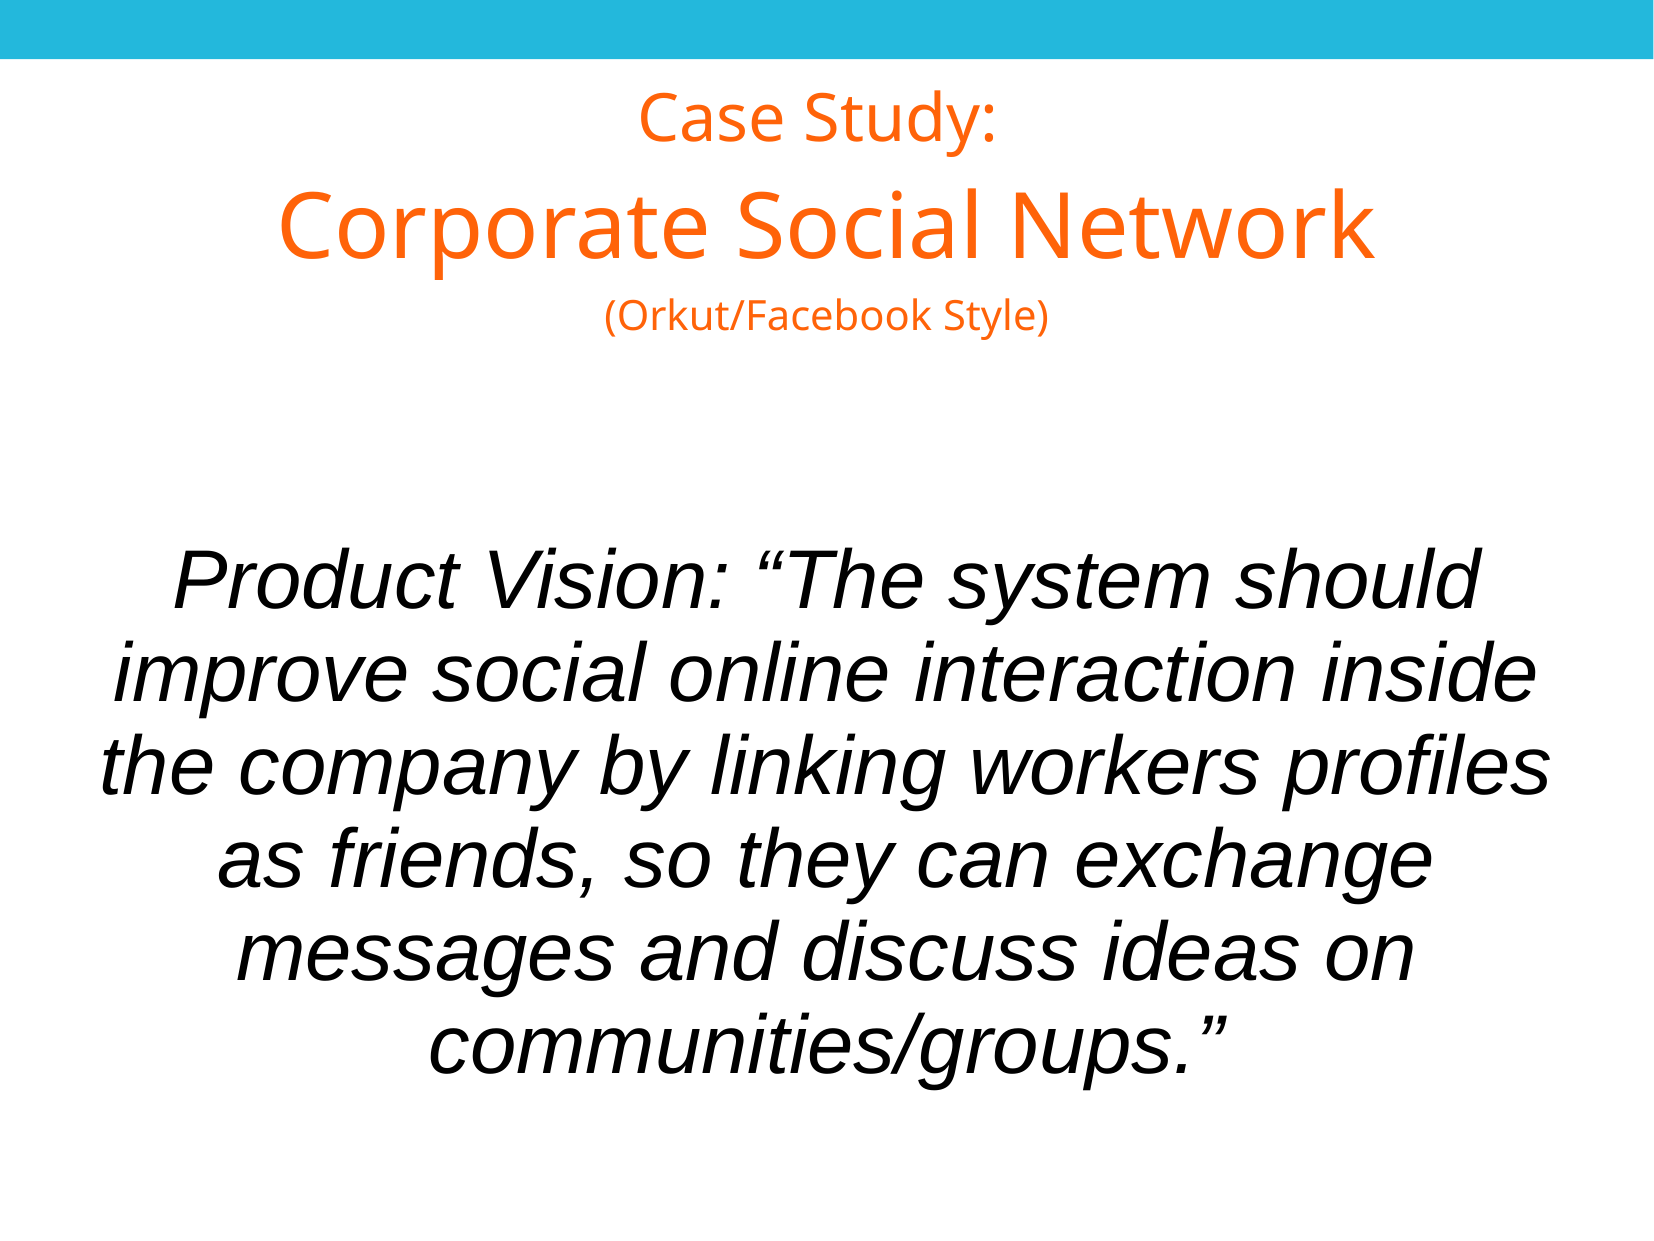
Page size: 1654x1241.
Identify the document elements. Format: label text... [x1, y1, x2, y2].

title Case Study: Corporate Social Network (Orkut/Facebook Style) [82, 91, 1571, 321]
subtitle Product Vision: “The system should improve social online interaction inside the company by linking workers profiles as friends, so they can exchange messages and discuss ideas on communities/groups.” [82, 442, 1571, 1182]
